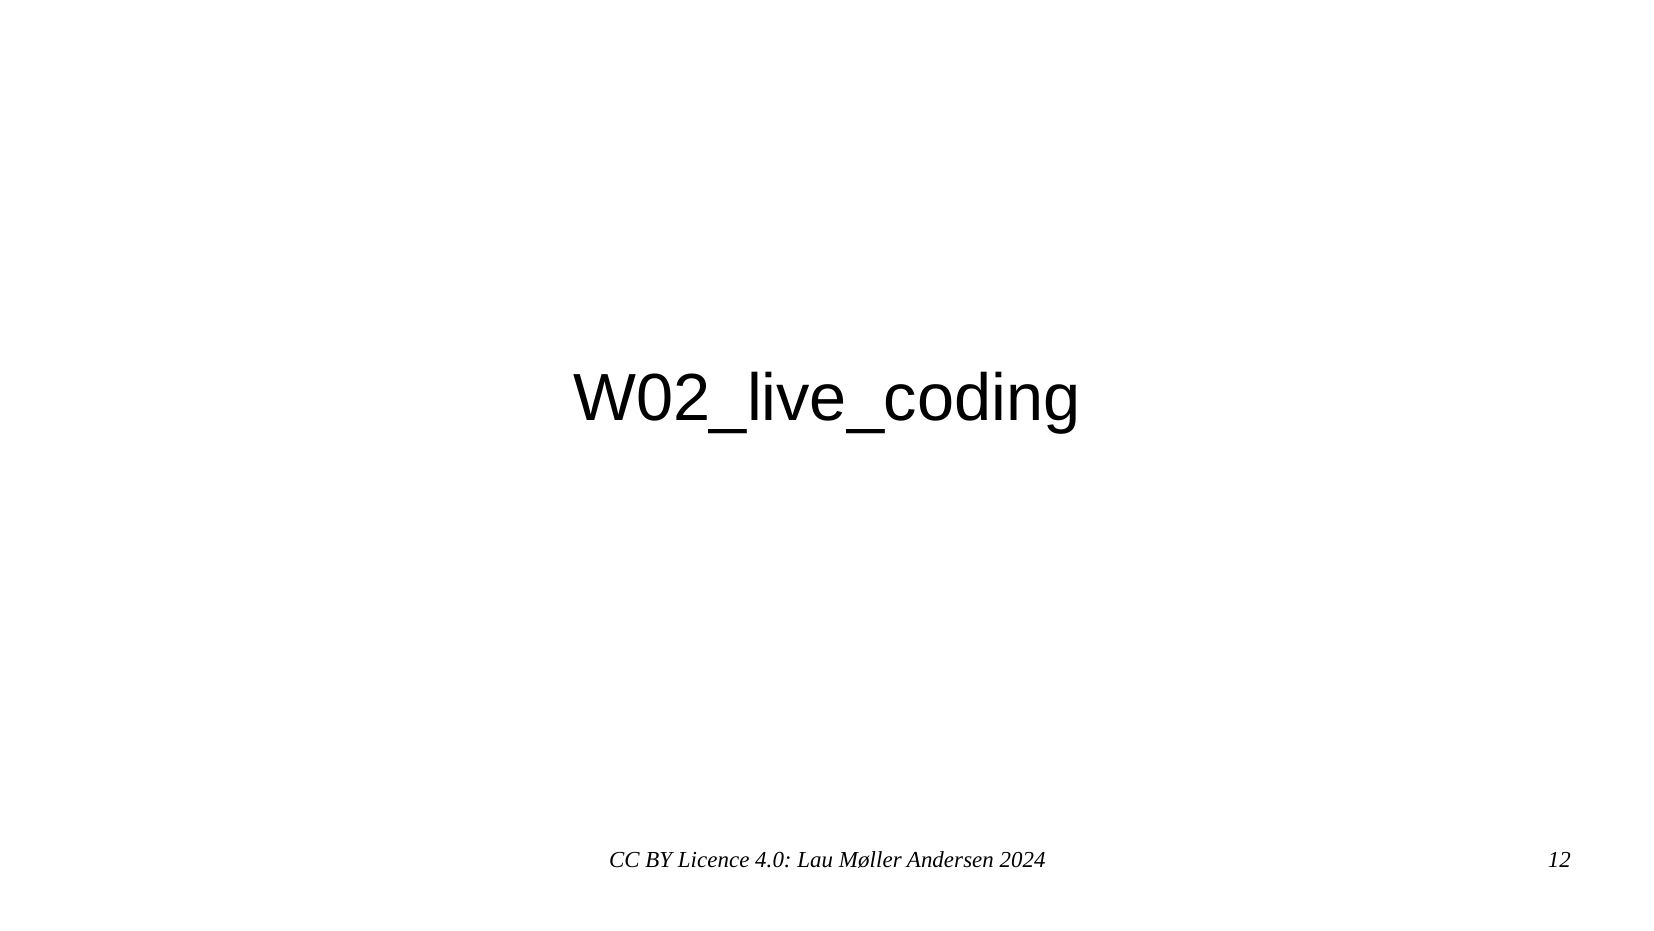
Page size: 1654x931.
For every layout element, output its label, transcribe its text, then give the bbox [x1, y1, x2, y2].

subtitle W02_live_coding [82, 37, 1571, 757]
